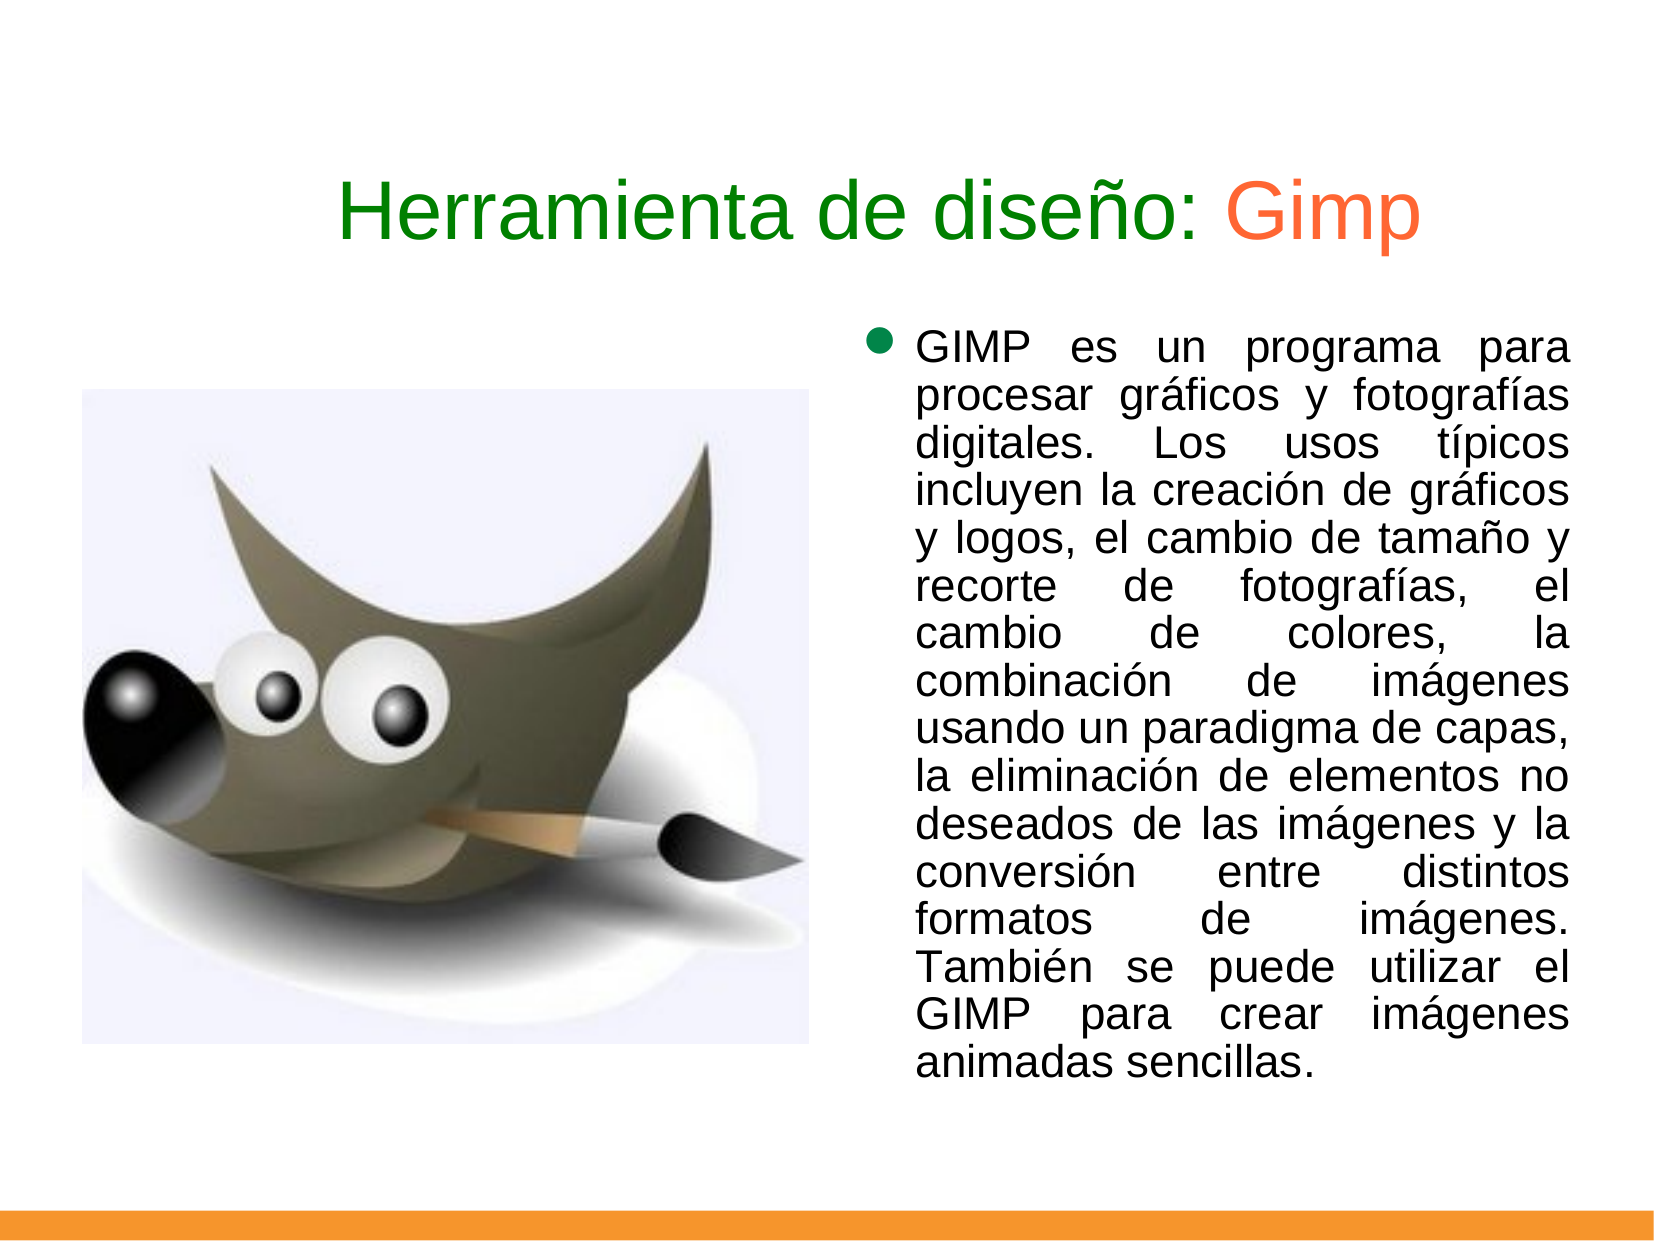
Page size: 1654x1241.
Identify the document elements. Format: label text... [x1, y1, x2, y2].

title Herramienta de diseño: Gimp [64, 111, 1553, 317]
picture [82, 389, 809, 1044]
list GIMP es un programa para procesar gráficos y fotografías digitales. Los usos típicos incluyen la creación de gráficos y logos, el cambio de tamaño y recorte de fotografías, el cambio de colores, la combinación de imágenes usando un paradigma de capas, la eliminación de elementos no deseados de las imágenes y la conversión entre distintos formatos de imágenes. También se puede utilizar el GIMP para crear imágenes animadas sencillas. [844, 324, 1571, 1109]
